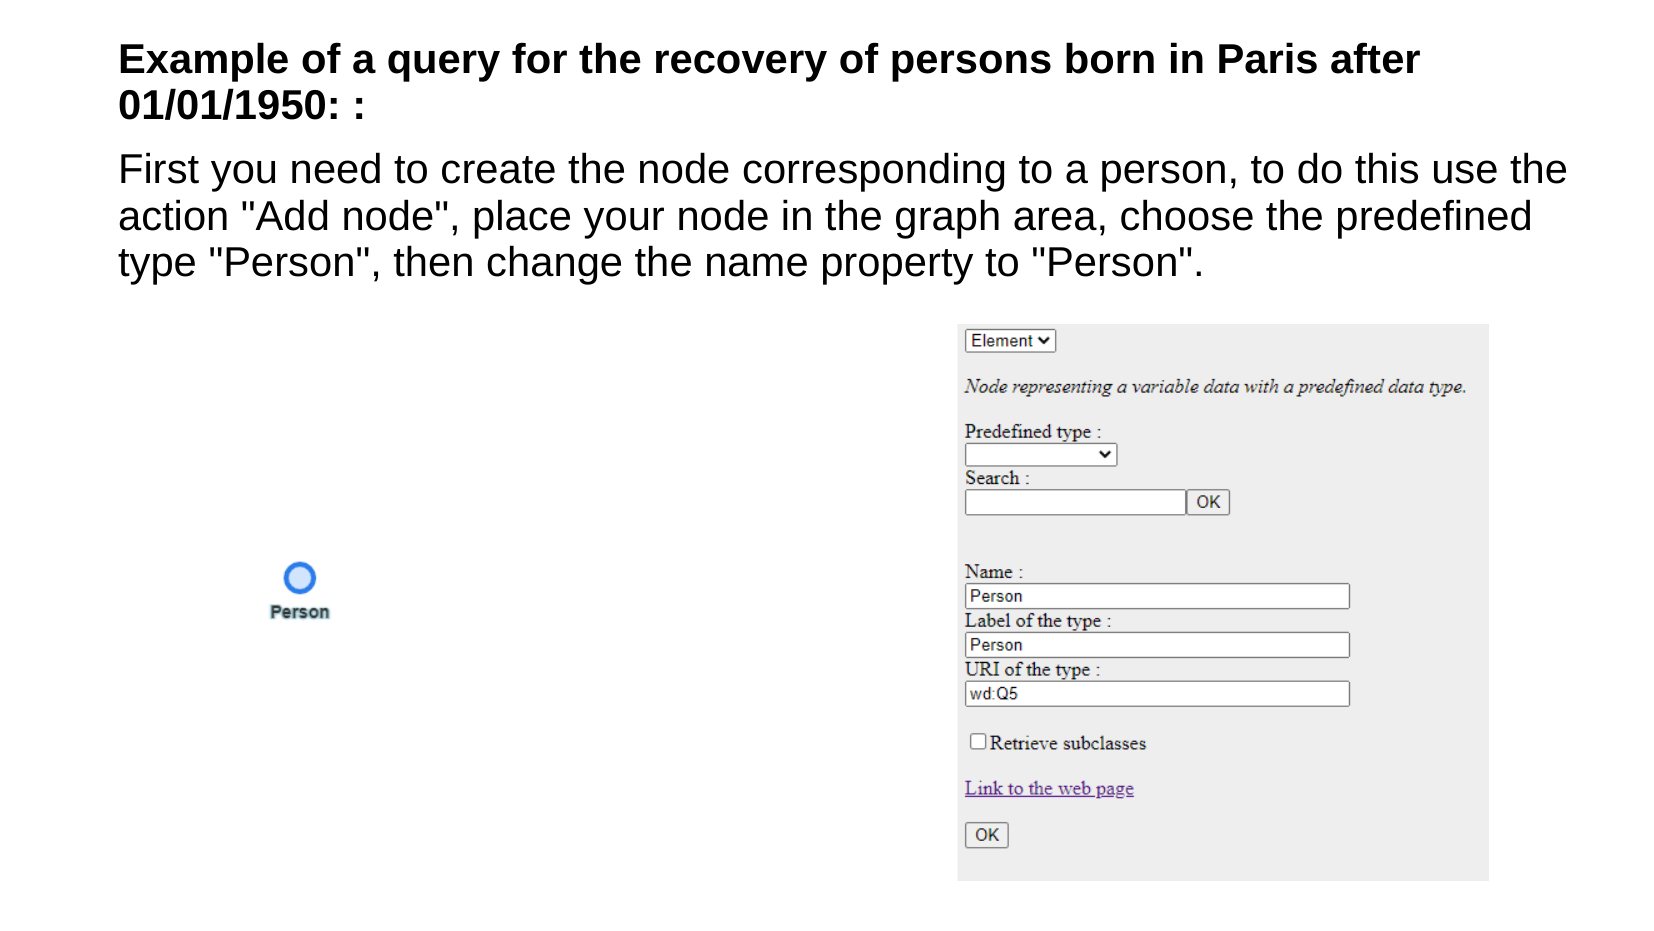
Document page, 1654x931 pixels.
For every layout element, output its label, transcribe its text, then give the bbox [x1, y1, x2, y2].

picture [200, 324, 1489, 881]
list Example of a query for the recovery of persons born in Paris after 01/01/1950: : First you need to create the node corresponding to a person, to do this use the action "Add node", place your node in the graph area, choose the predefined type "Person", then change the name property to "Person". [47, 35, 1571, 898]
